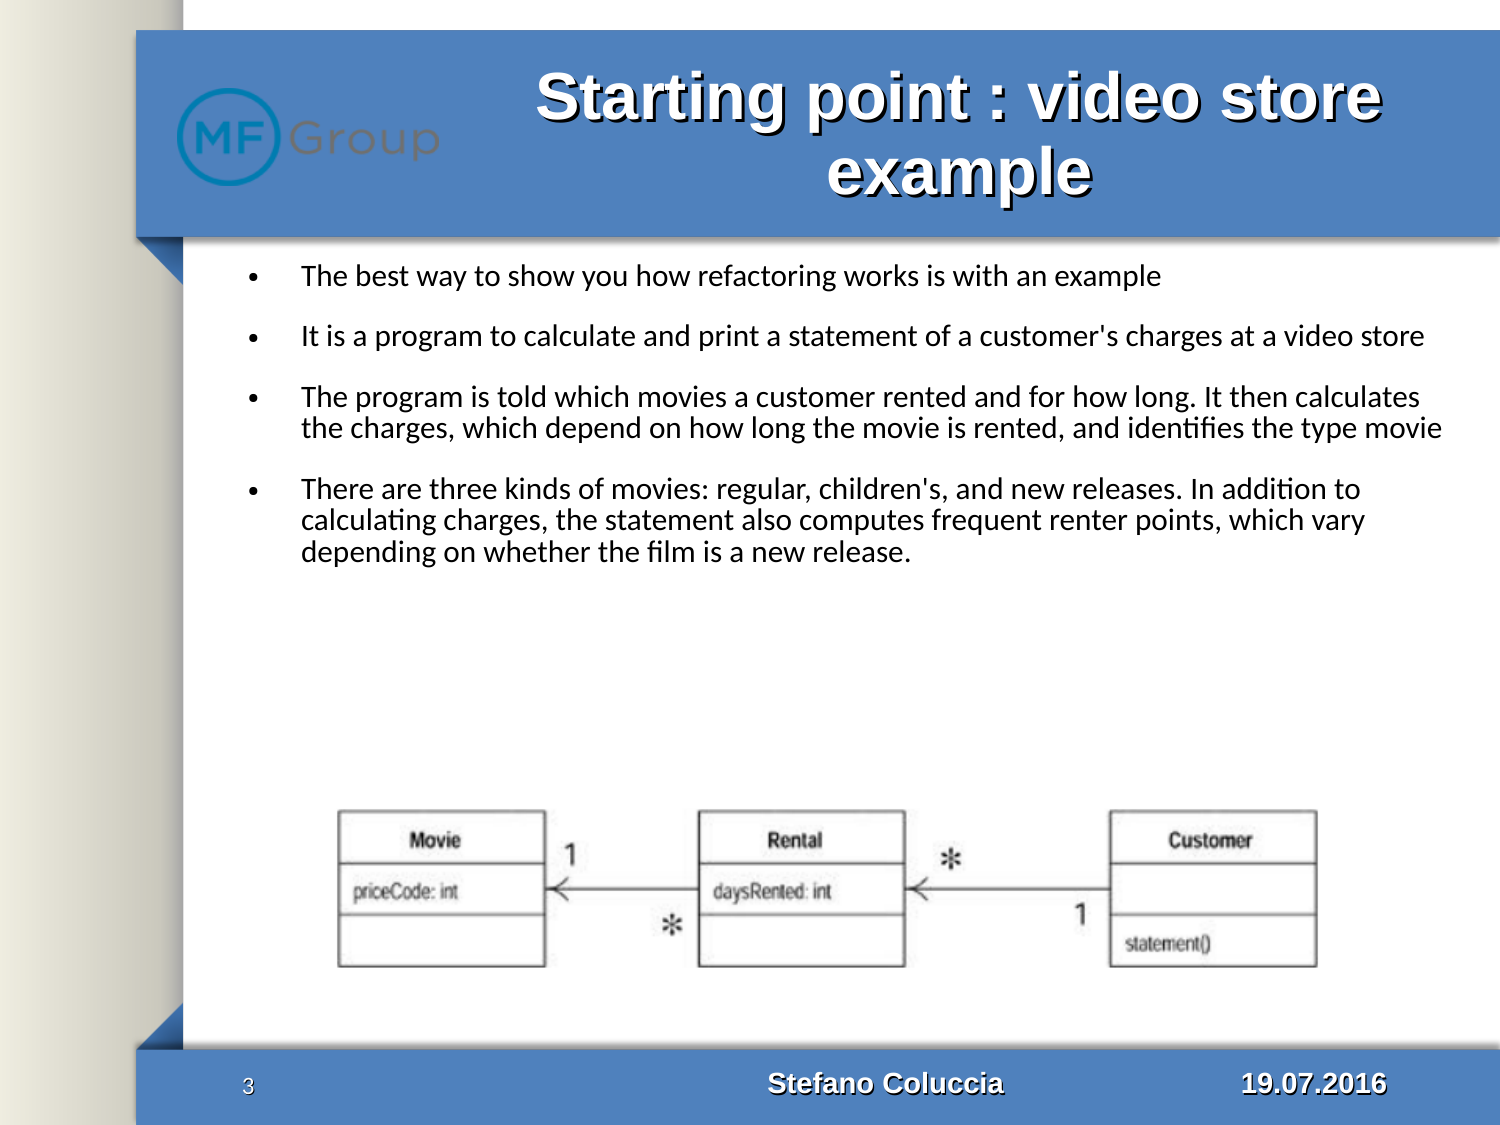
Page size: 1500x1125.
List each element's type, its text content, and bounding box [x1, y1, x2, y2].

list The best way to show you how refactoring works is with an example It is a program to calculate and print a statement of a customer's charges at a video store The program is told which movies a customer rented and for how long. It then calculates the charges, which depend on how long the movie is rented, and identifies the type movie There are three kinds of movies: regular, children's, and new releases. In addition to calculating charges, the statement also computes frequent renter points, which vary depending on whether the film is a new release. [230, 262, 1447, 1005]
title Stefano Coluccia [738, 1062, 1034, 1105]
title 19.07.2016 [1151, 1062, 1477, 1105]
title Starting point : video store example [472, 38, 1447, 230]
picture [0, 0, 1500, 1125]
